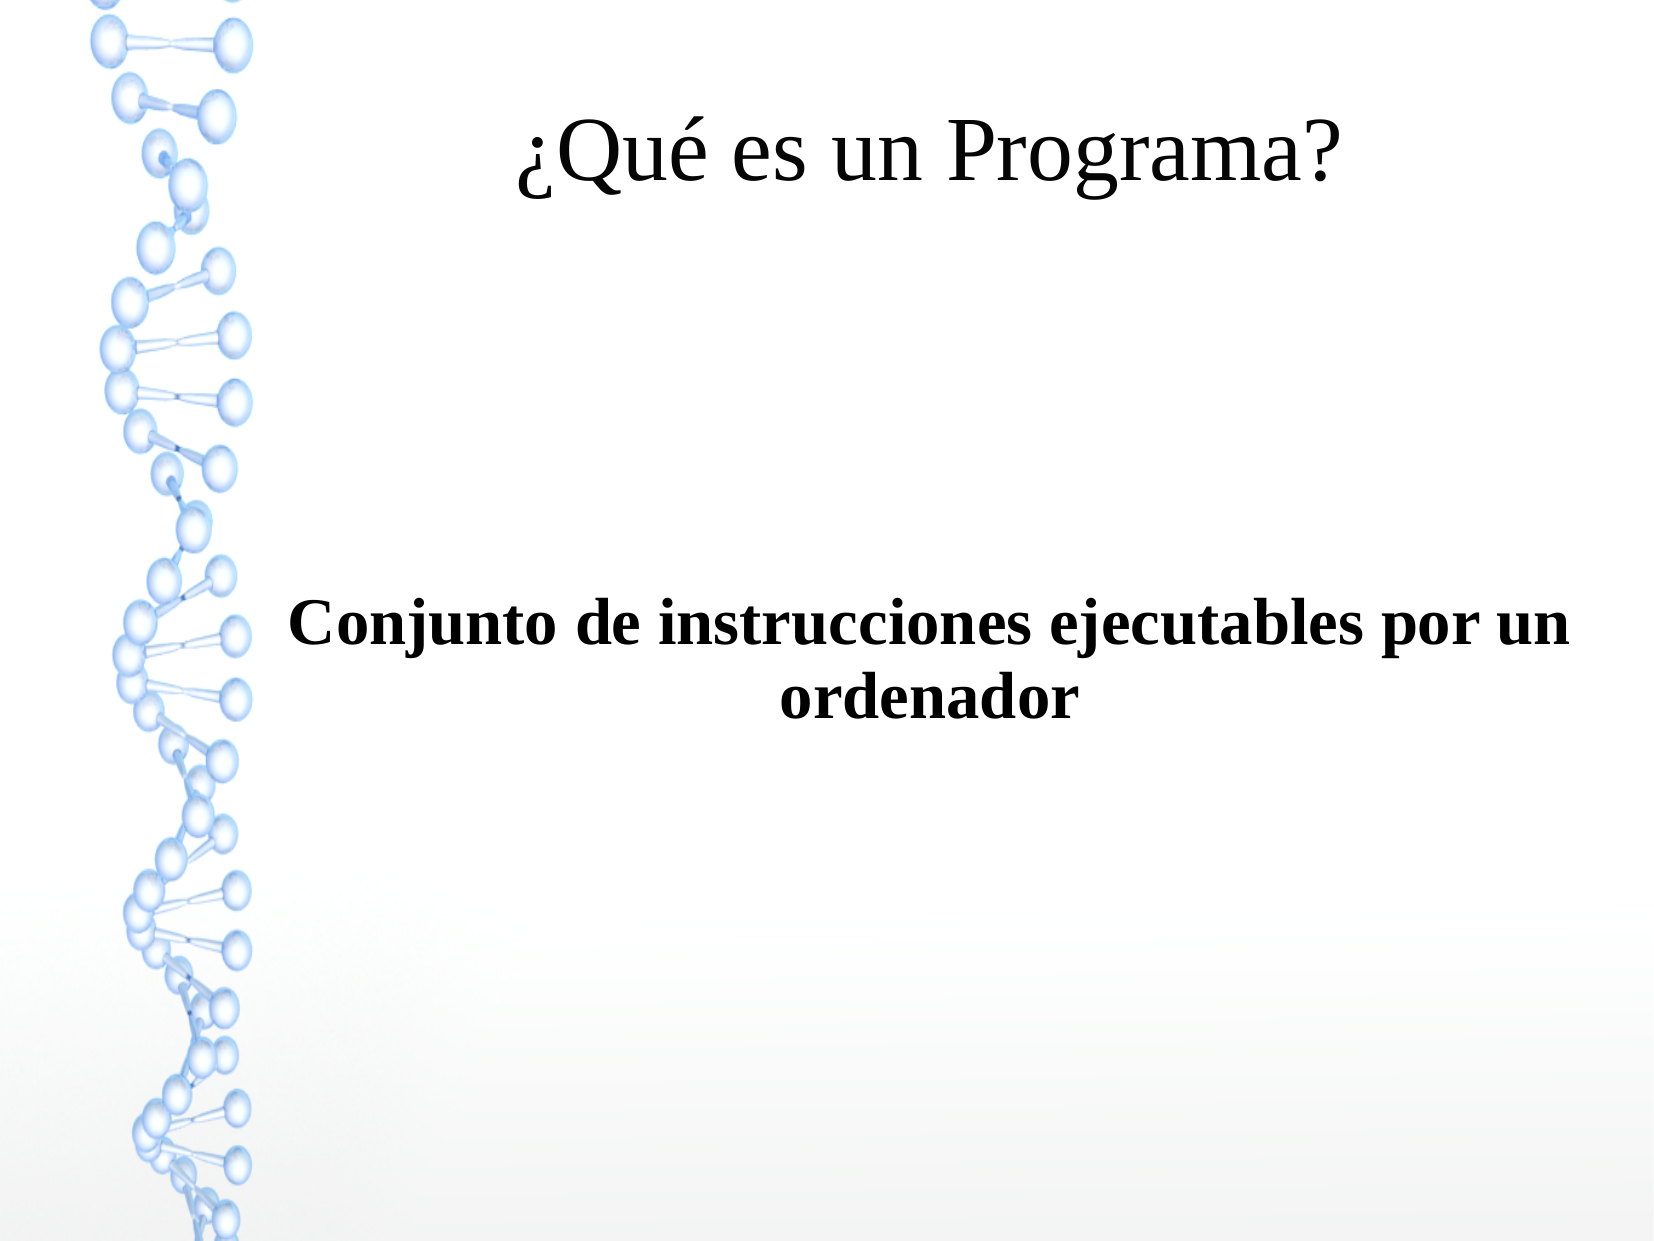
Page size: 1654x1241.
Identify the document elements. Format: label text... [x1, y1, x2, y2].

title ¿Qué es un Programa? [265, 47, 1595, 252]
picture [0, 0, 1654, 1241]
subtitle Conjunto de instrucciones ejecutables por un ordenador [265, 299, 1595, 1019]
